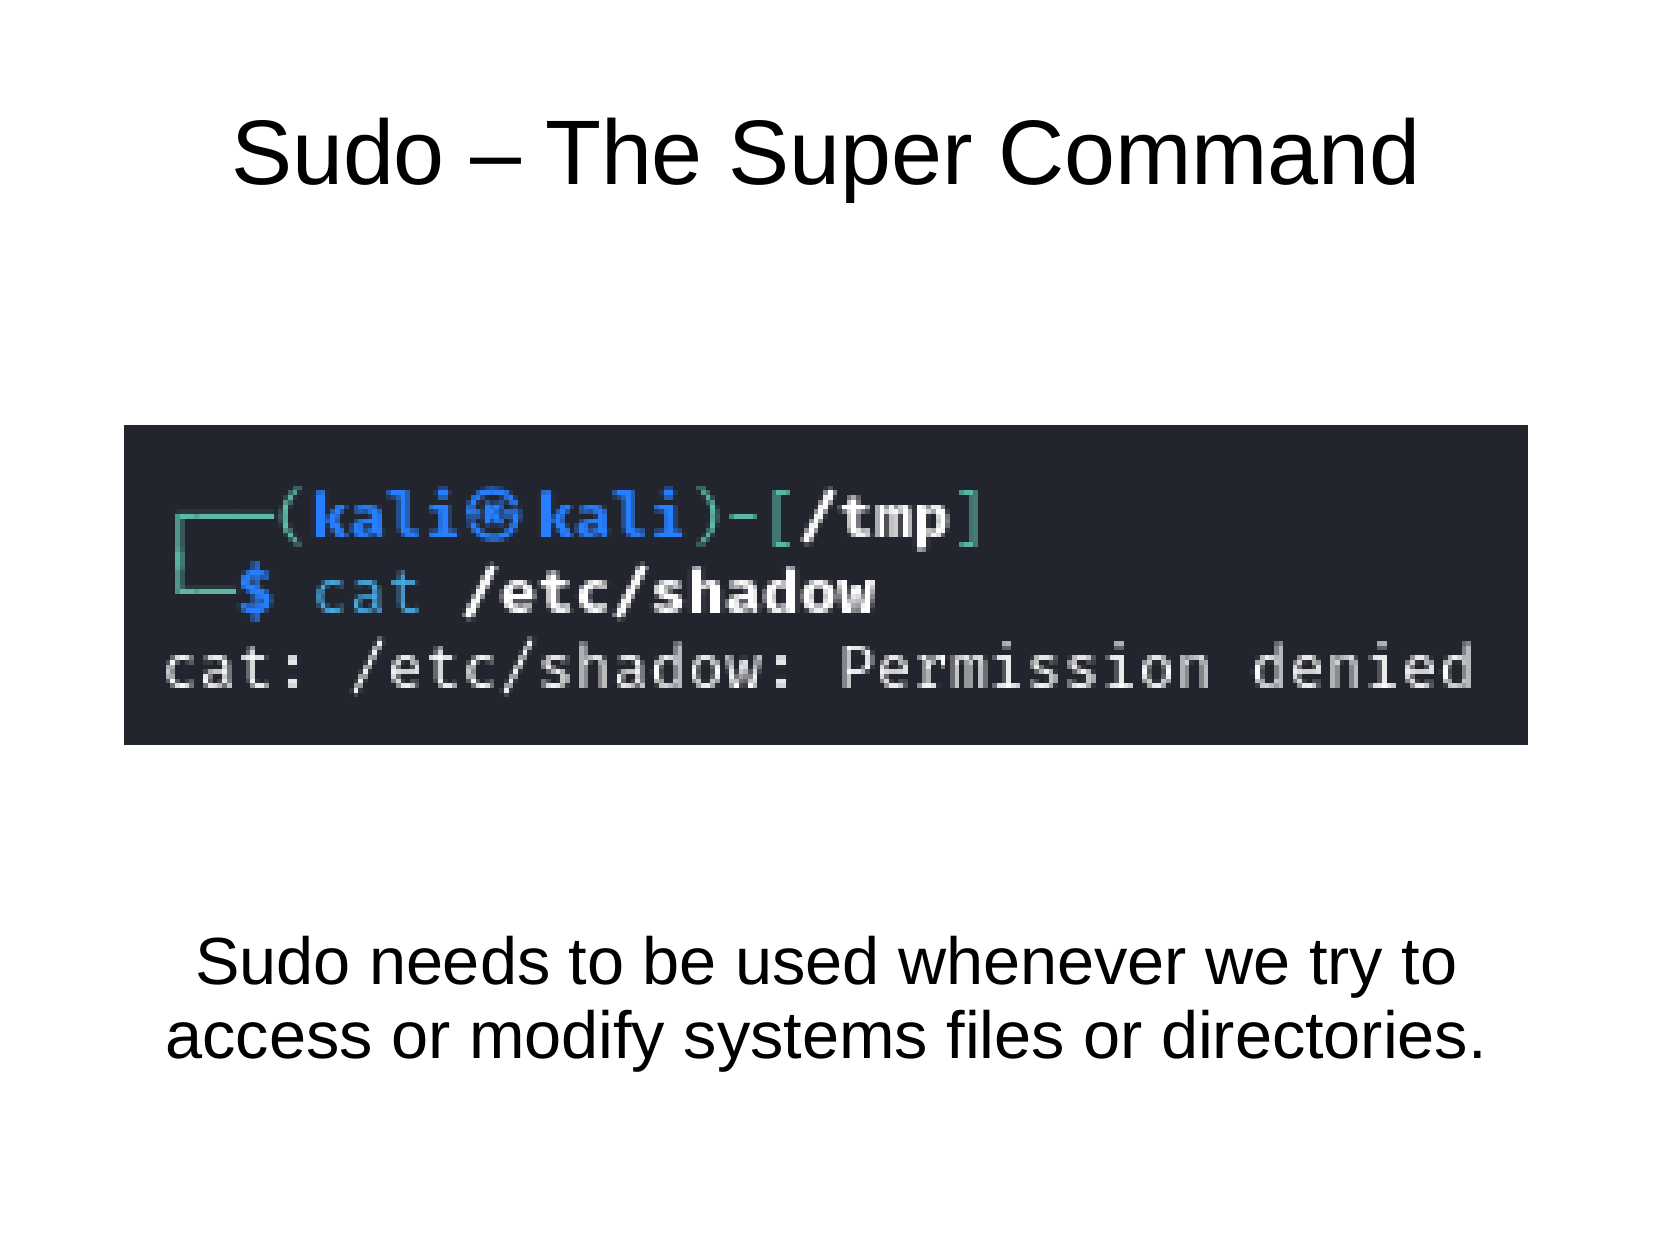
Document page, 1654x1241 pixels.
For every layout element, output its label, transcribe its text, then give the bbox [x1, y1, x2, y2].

subtitle Sudo needs to be used whenever we try to access or modify systems files or directories. [82, 290, 1571, 1109]
picture [124, 425, 1528, 745]
title Sudo – The Super Command [82, 49, 1571, 257]
